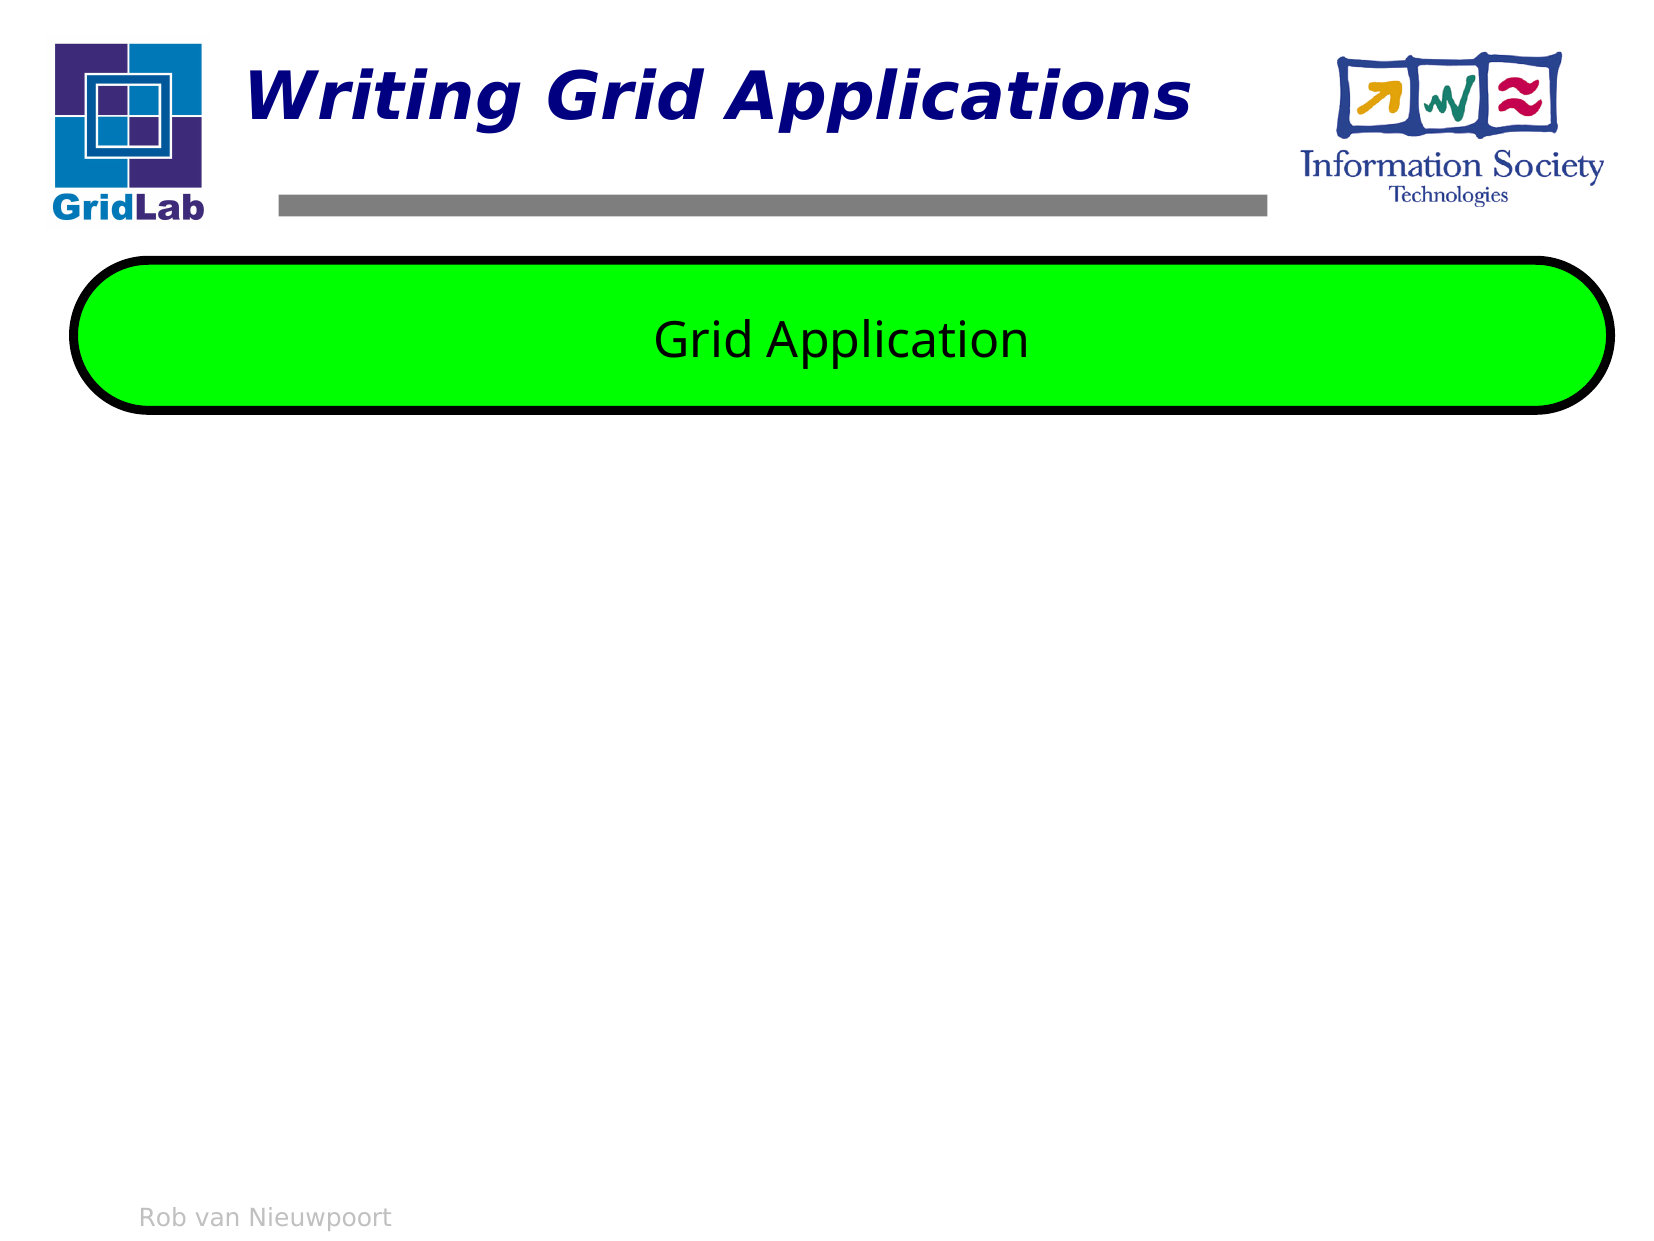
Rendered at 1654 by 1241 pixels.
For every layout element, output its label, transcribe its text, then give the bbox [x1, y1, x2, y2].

text_box Grid Application [73, 260, 1611, 411]
picture [45, 34, 211, 230]
picture [1293, 34, 1611, 214]
title Writing Grid Applications [243, 0, 1280, 187]
